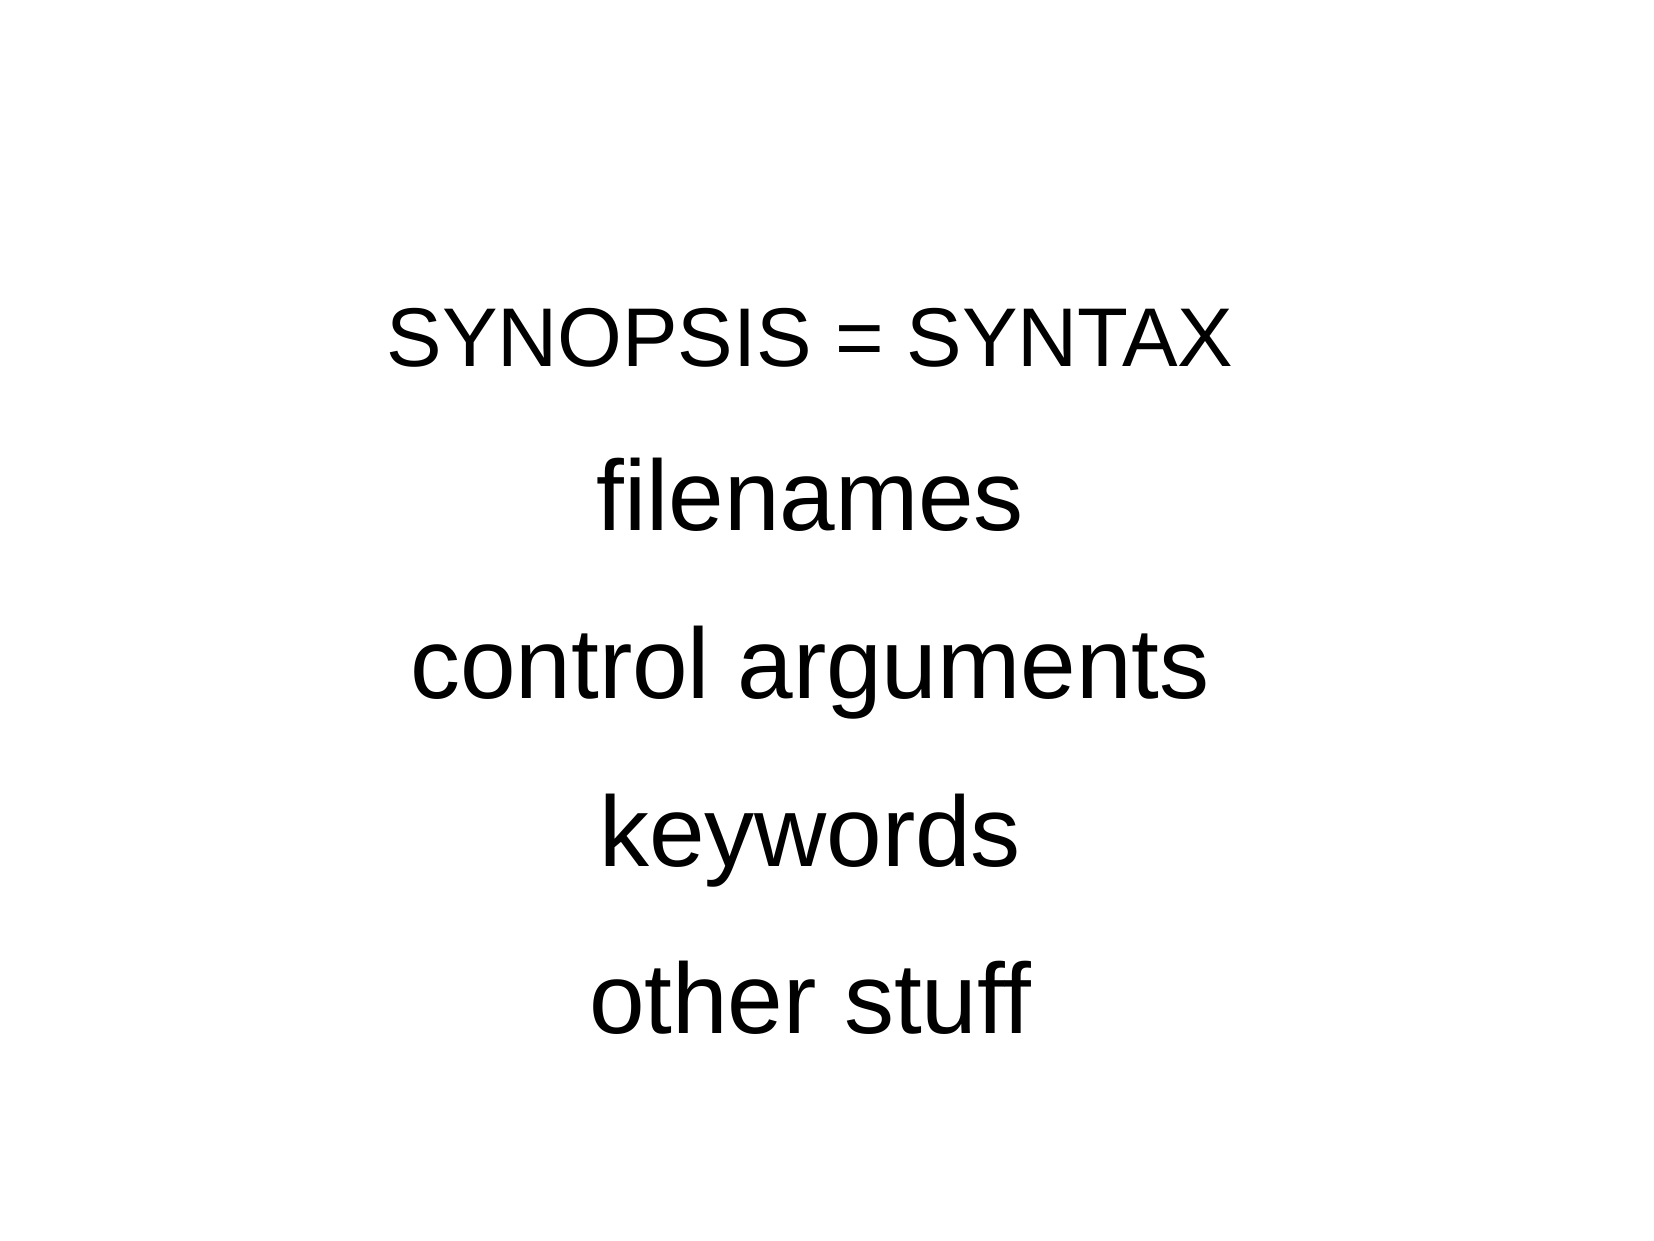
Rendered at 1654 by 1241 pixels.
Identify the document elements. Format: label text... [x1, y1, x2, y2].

text_box SYNOPSIS = SYNTAX filenames control arguments keywords other stuff [82, 268, 1538, 1032]
